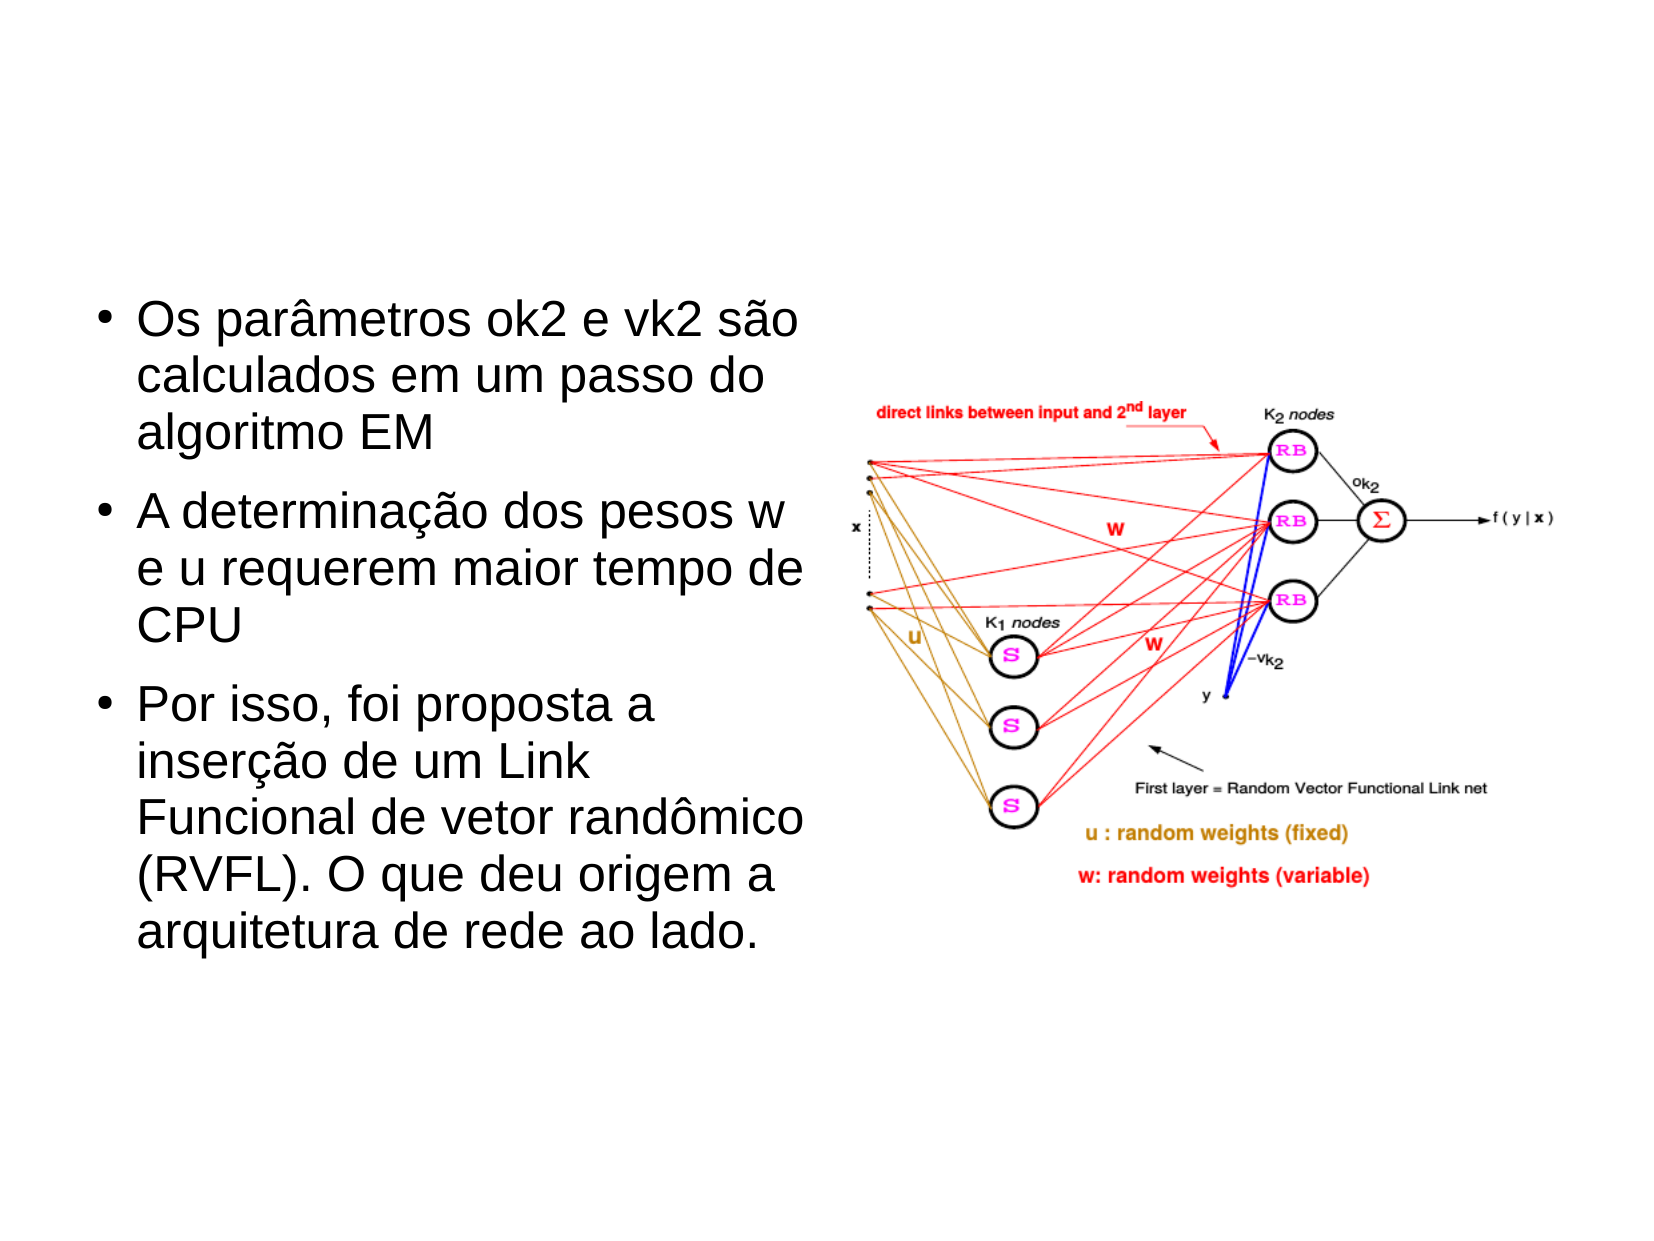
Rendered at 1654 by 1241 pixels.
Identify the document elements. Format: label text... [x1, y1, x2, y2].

picture [845, 401, 1572, 899]
list Os parâmetros ok2 e vk2 são calculados em um passo do algoritmo EM A determinação dos pesos w e u requerem maior tempo de CPU Por isso, foi proposta a inserção de um Link Funcional de vetor randômico (RVFL). O que deu origem a arquitetura de rede ao lado. [82, 290, 809, 1010]
